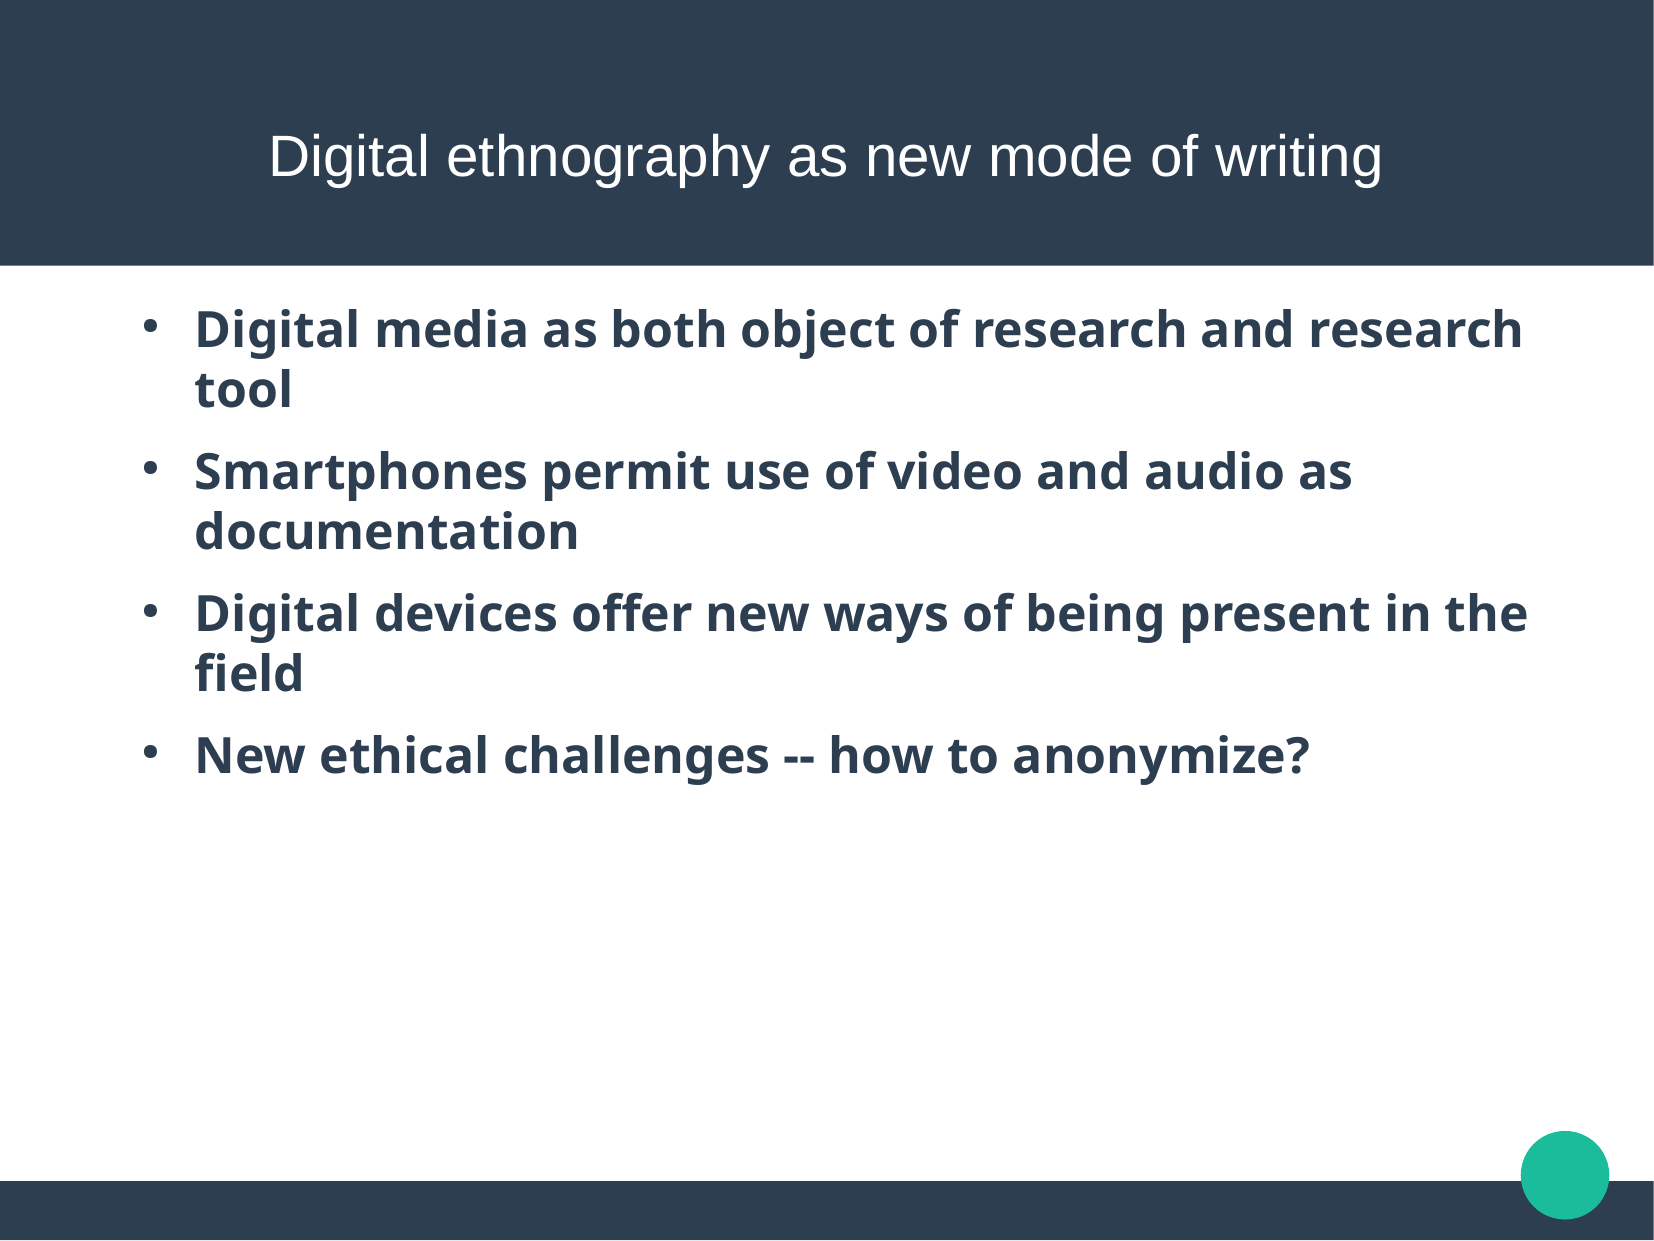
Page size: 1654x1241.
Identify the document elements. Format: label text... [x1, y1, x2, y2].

list Digital media as both object of research and research tool Smartphones permit use of video and audio as documentation Digital devices offer new ways of being present in the field New ethical challenges -- how to anonymize? [82, 290, 1571, 1010]
title Digital ethnography as new mode of writing [82, 49, 1571, 257]
